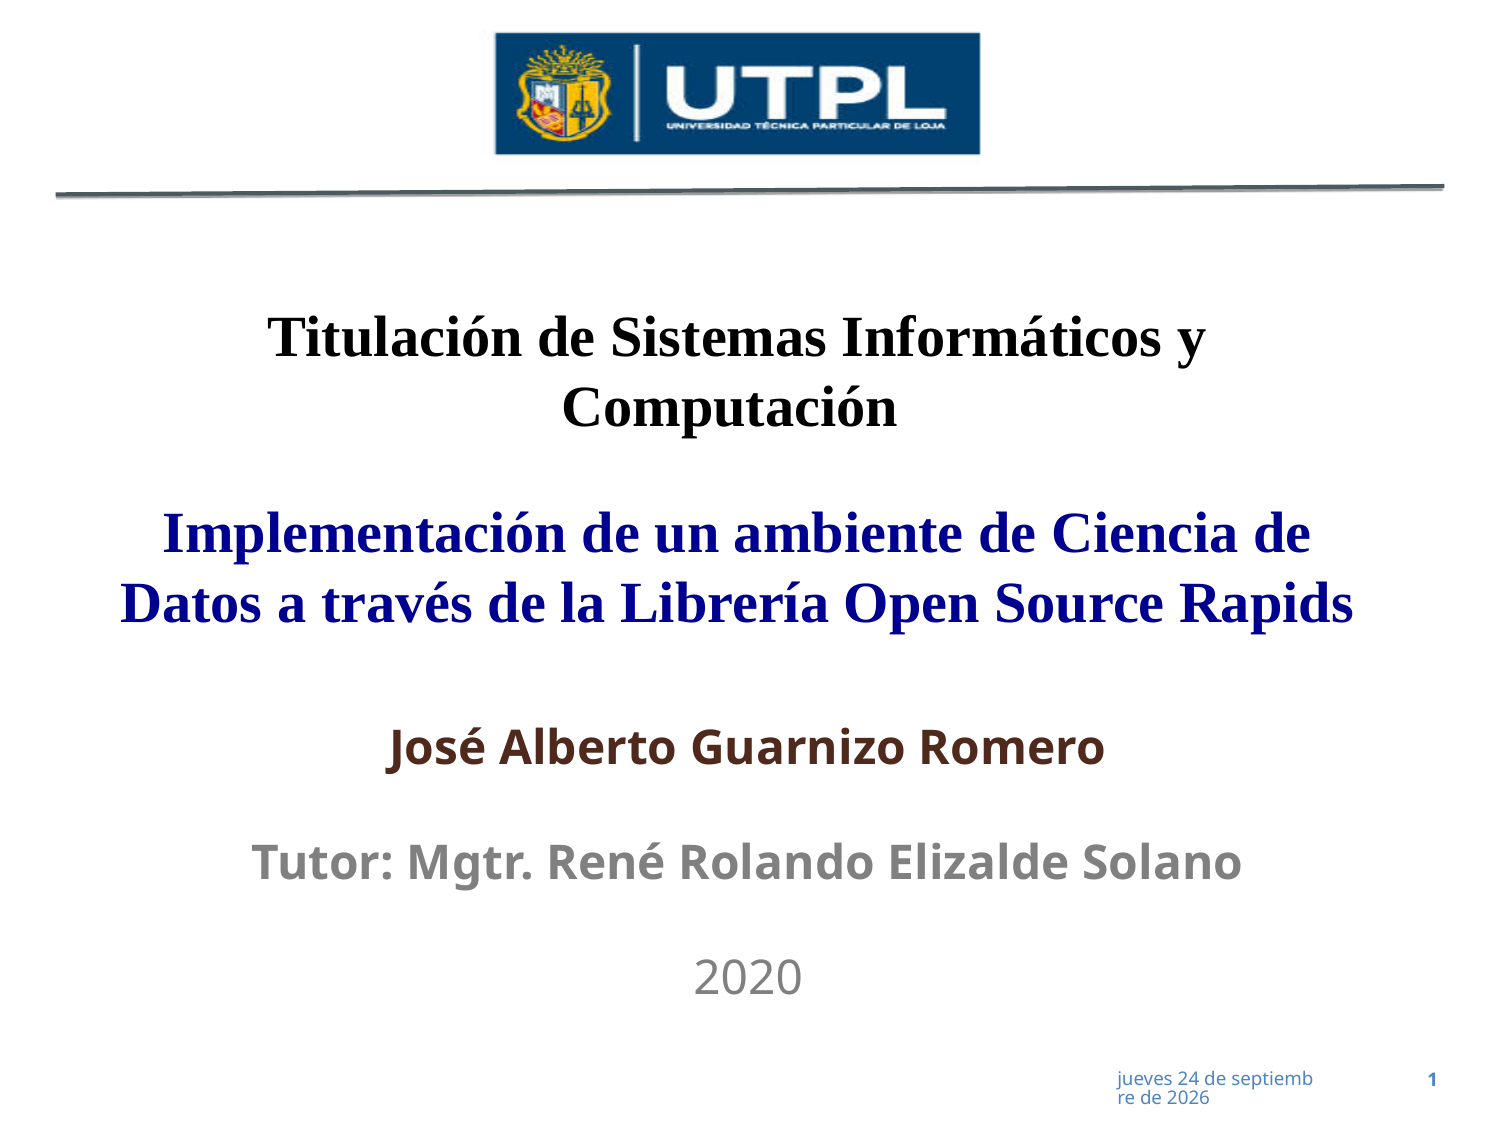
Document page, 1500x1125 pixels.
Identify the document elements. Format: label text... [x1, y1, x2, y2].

slide_number <número> [1390, 1059, 1454, 1104]
text_box Implementación de un ambiente de Ciencia de Datos a través de la Librería Open Source Rapids [94, 510, 1381, 617]
text_box Titulación de Sistemas Informáticos y Computación [94, 291, 1381, 445]
title José Alberto Guarnizo Romero Tutor: Mgtr. René Rolando Elizalde Solano 2020 [79, 647, 1417, 1059]
picture [413, 19, 1064, 166]
